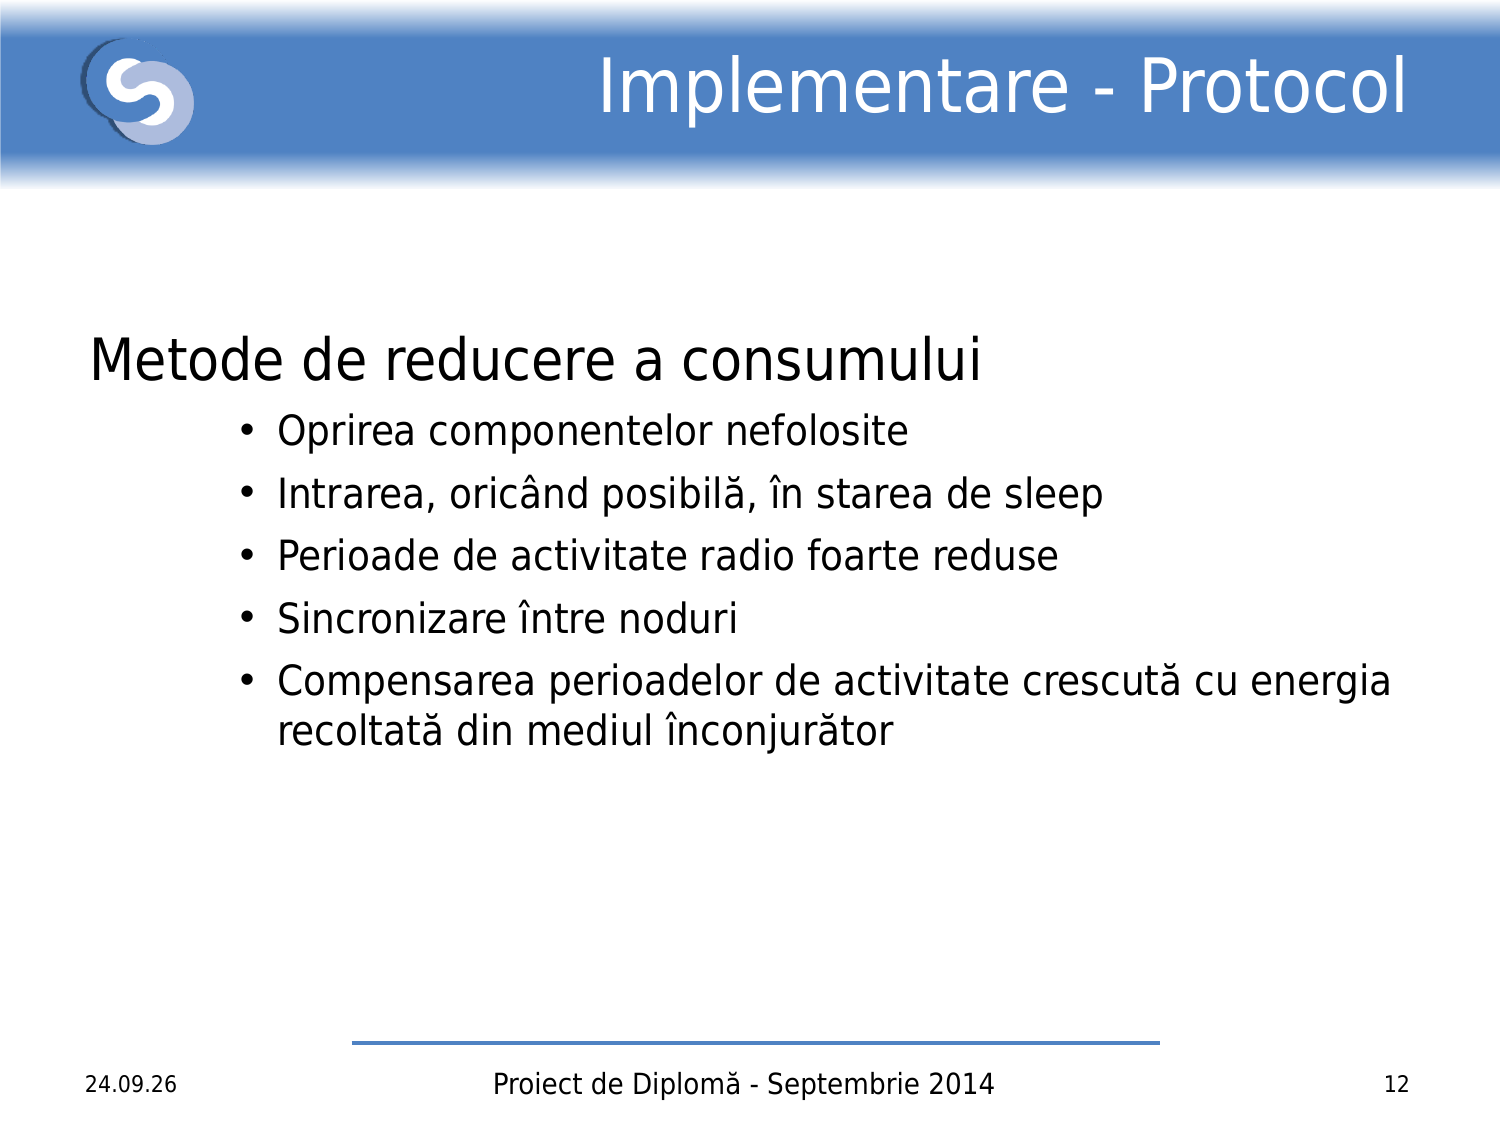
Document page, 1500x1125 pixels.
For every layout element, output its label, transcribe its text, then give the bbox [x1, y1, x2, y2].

picture [0, 0, 1500, 189]
title Implementare - Protocol [199, 11, 1425, 155]
list Metode de reducere a consumului Oprirea componentelor nefolosite Intrarea, oricând posibilă, în starea de sleep Perioade de activitate radio foarte reduse Sincronizare între noduri Compensarea perioadelor de activitate crescută cu energia recoltată din mediul înconjurător [75, 203, 1426, 872]
